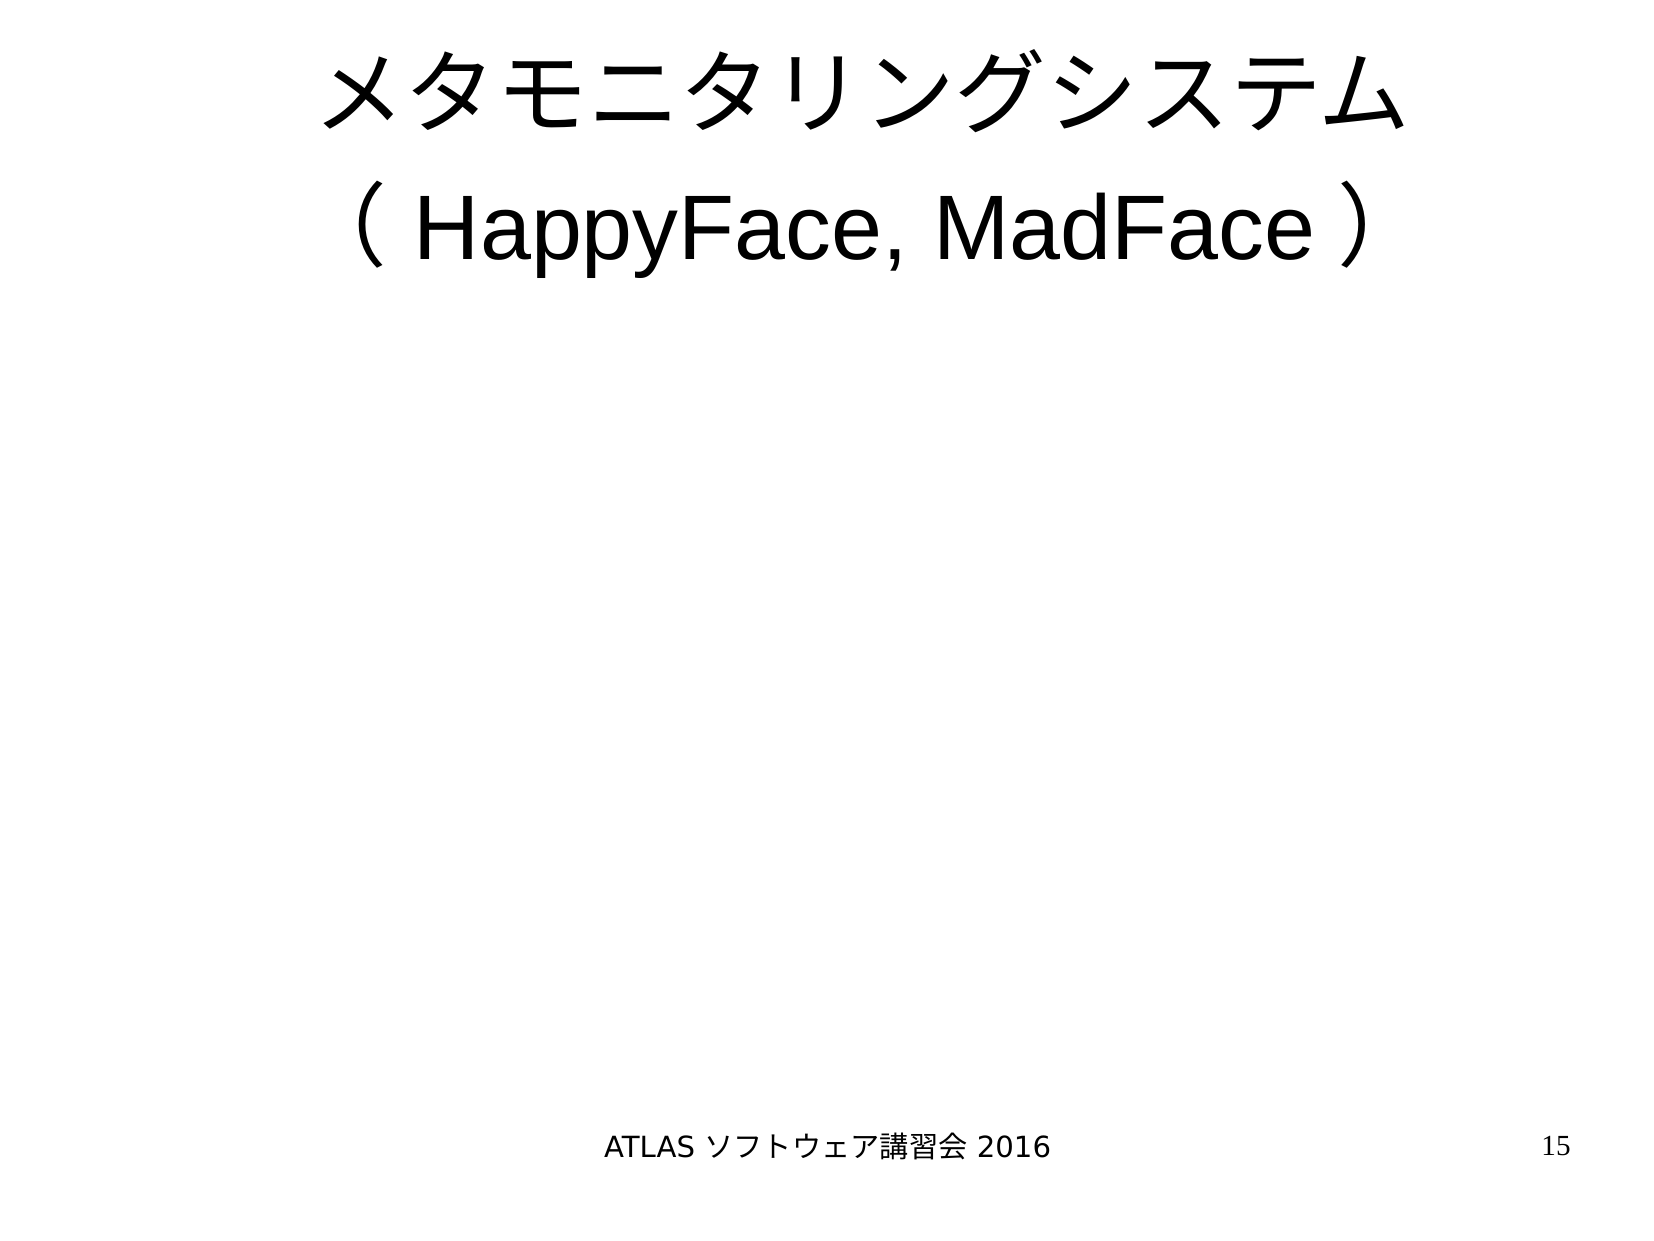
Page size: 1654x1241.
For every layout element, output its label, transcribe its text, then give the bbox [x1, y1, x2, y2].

title メタモニタリングシステム（HappyFace, MadFace） [82, 35, 1571, 271]
